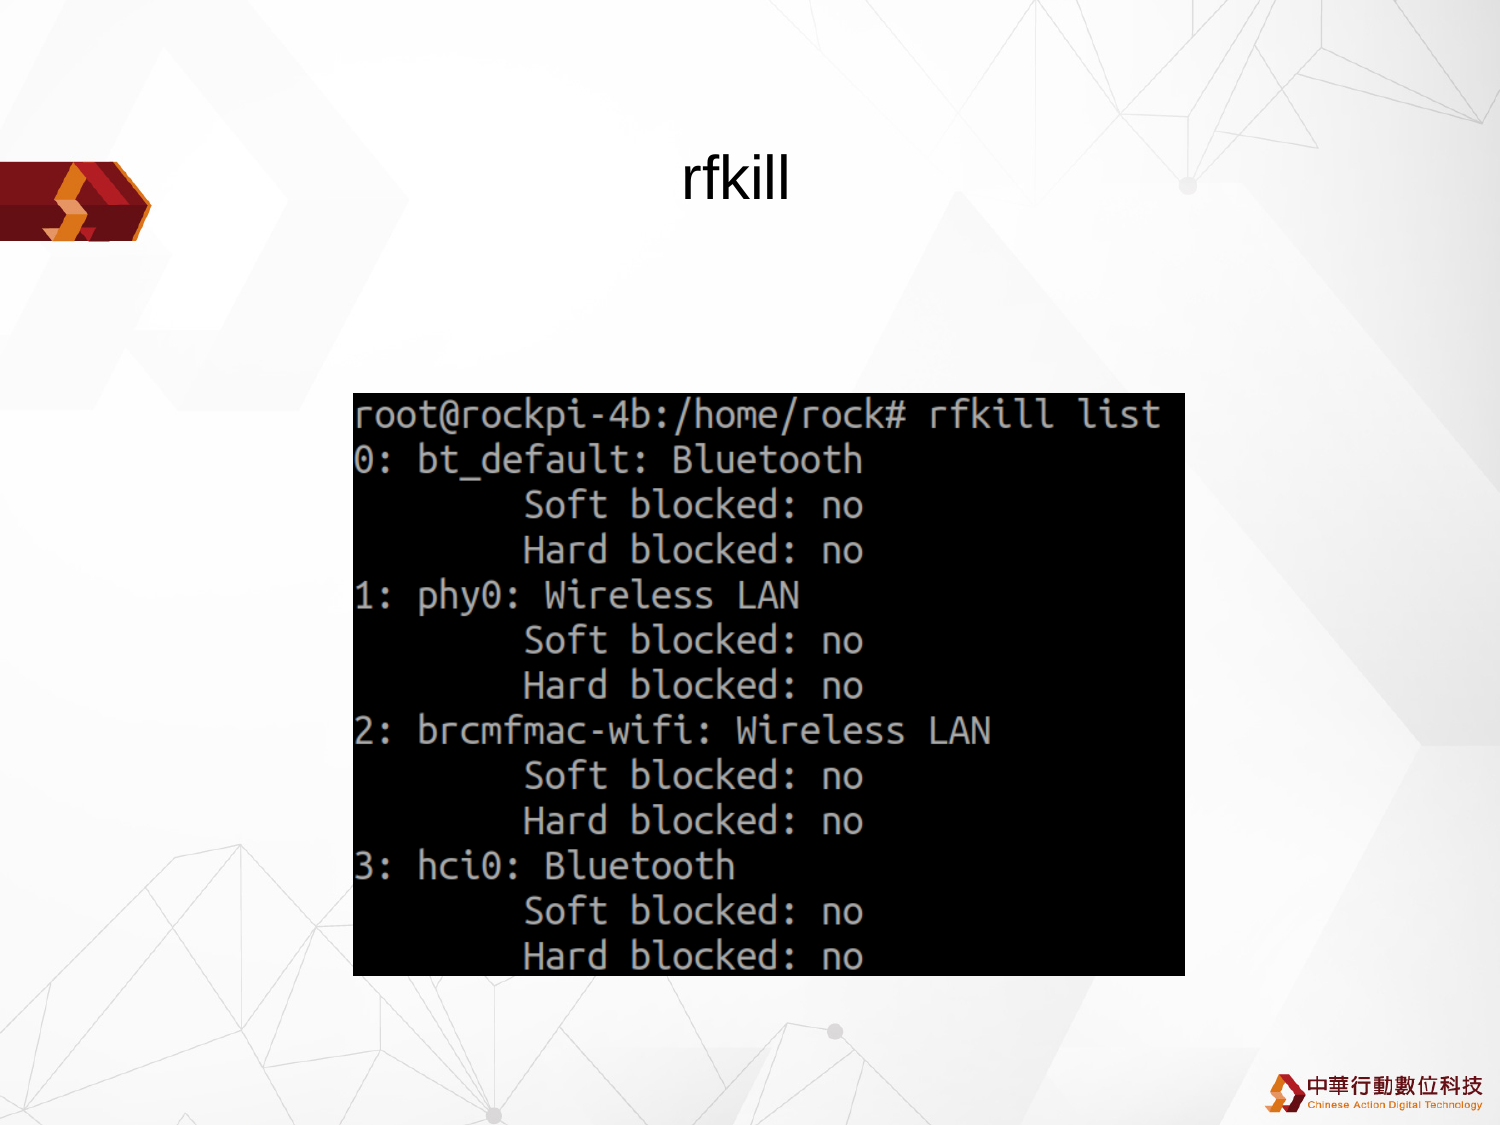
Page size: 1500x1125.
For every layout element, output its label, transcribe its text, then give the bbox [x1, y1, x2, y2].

picture [0, 0, 1500, 1125]
title rfkill [107, 101, 1367, 255]
